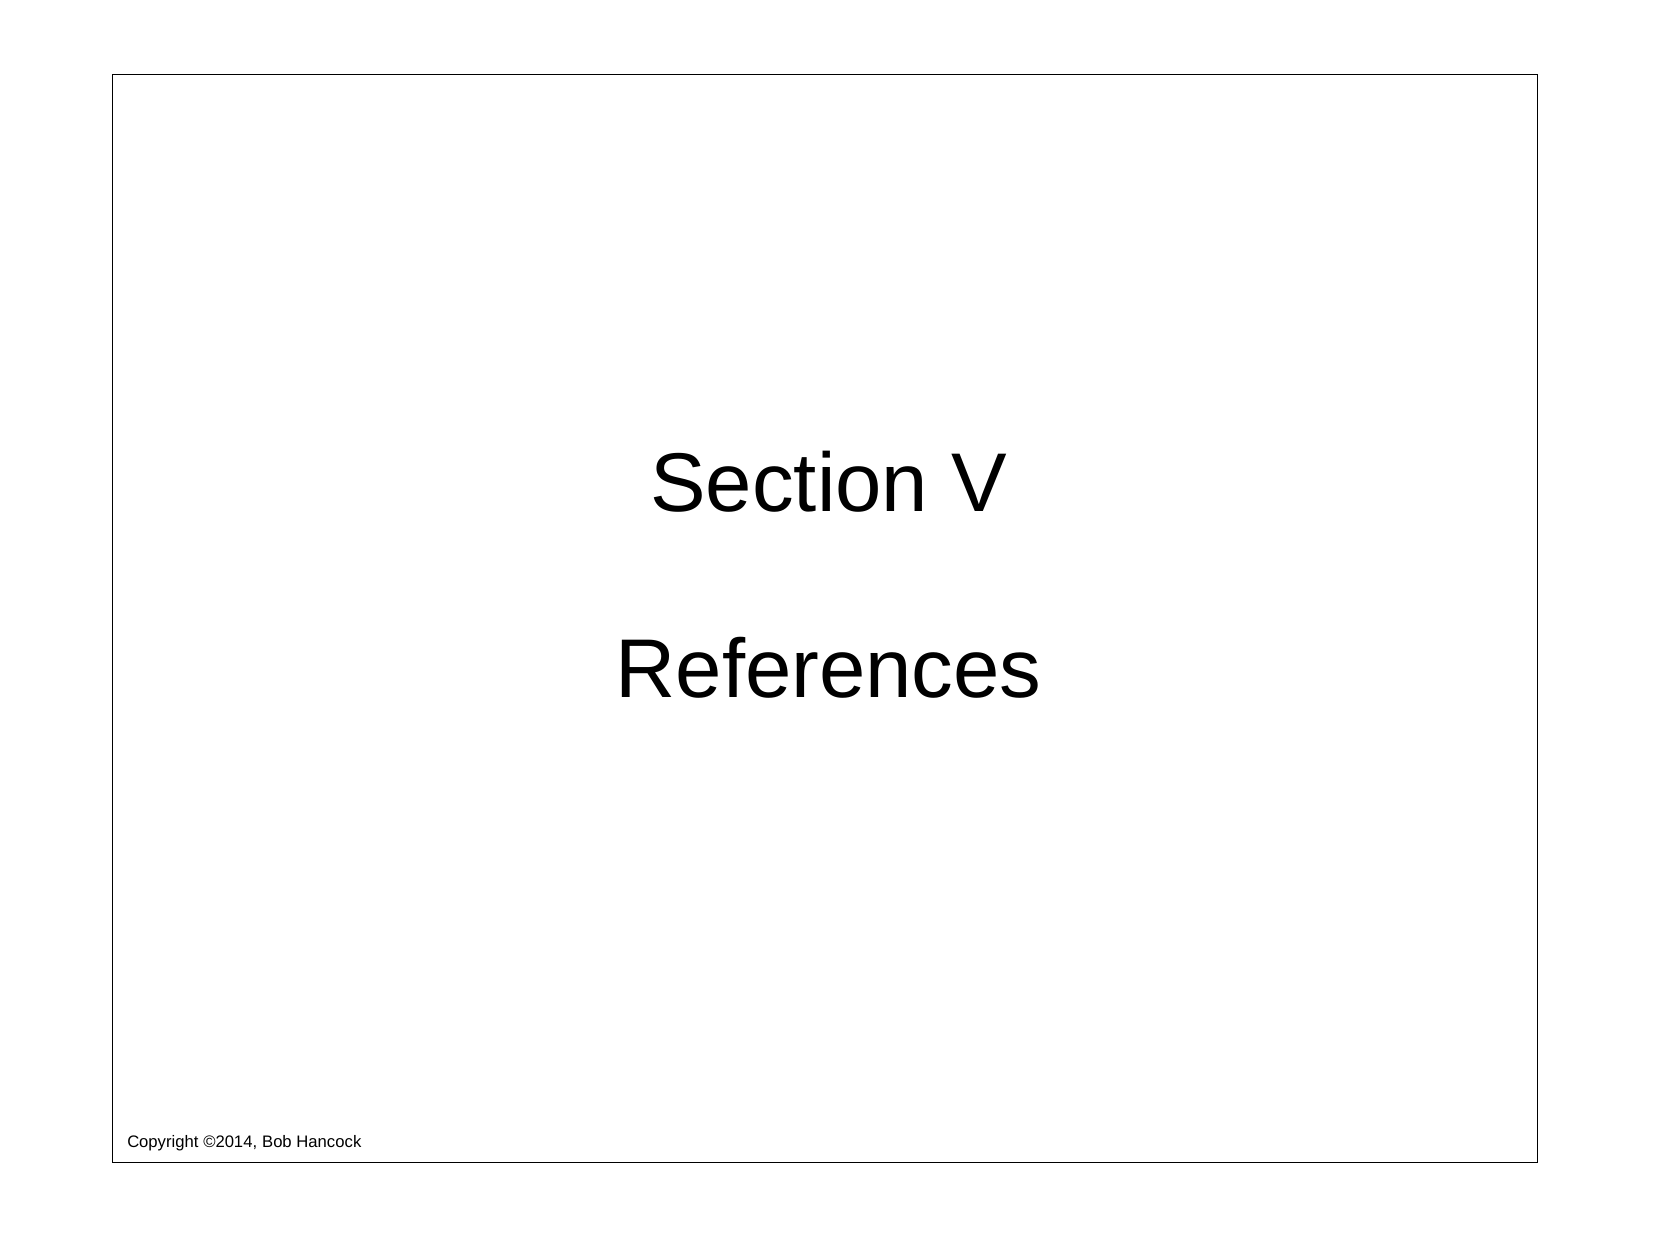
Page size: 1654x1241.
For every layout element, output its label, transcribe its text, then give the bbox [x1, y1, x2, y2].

subtitle Section V References [251, 164, 1407, 1099]
text_box Copyright ©2014, Bob Hancock [112, 1125, 376, 1159]
